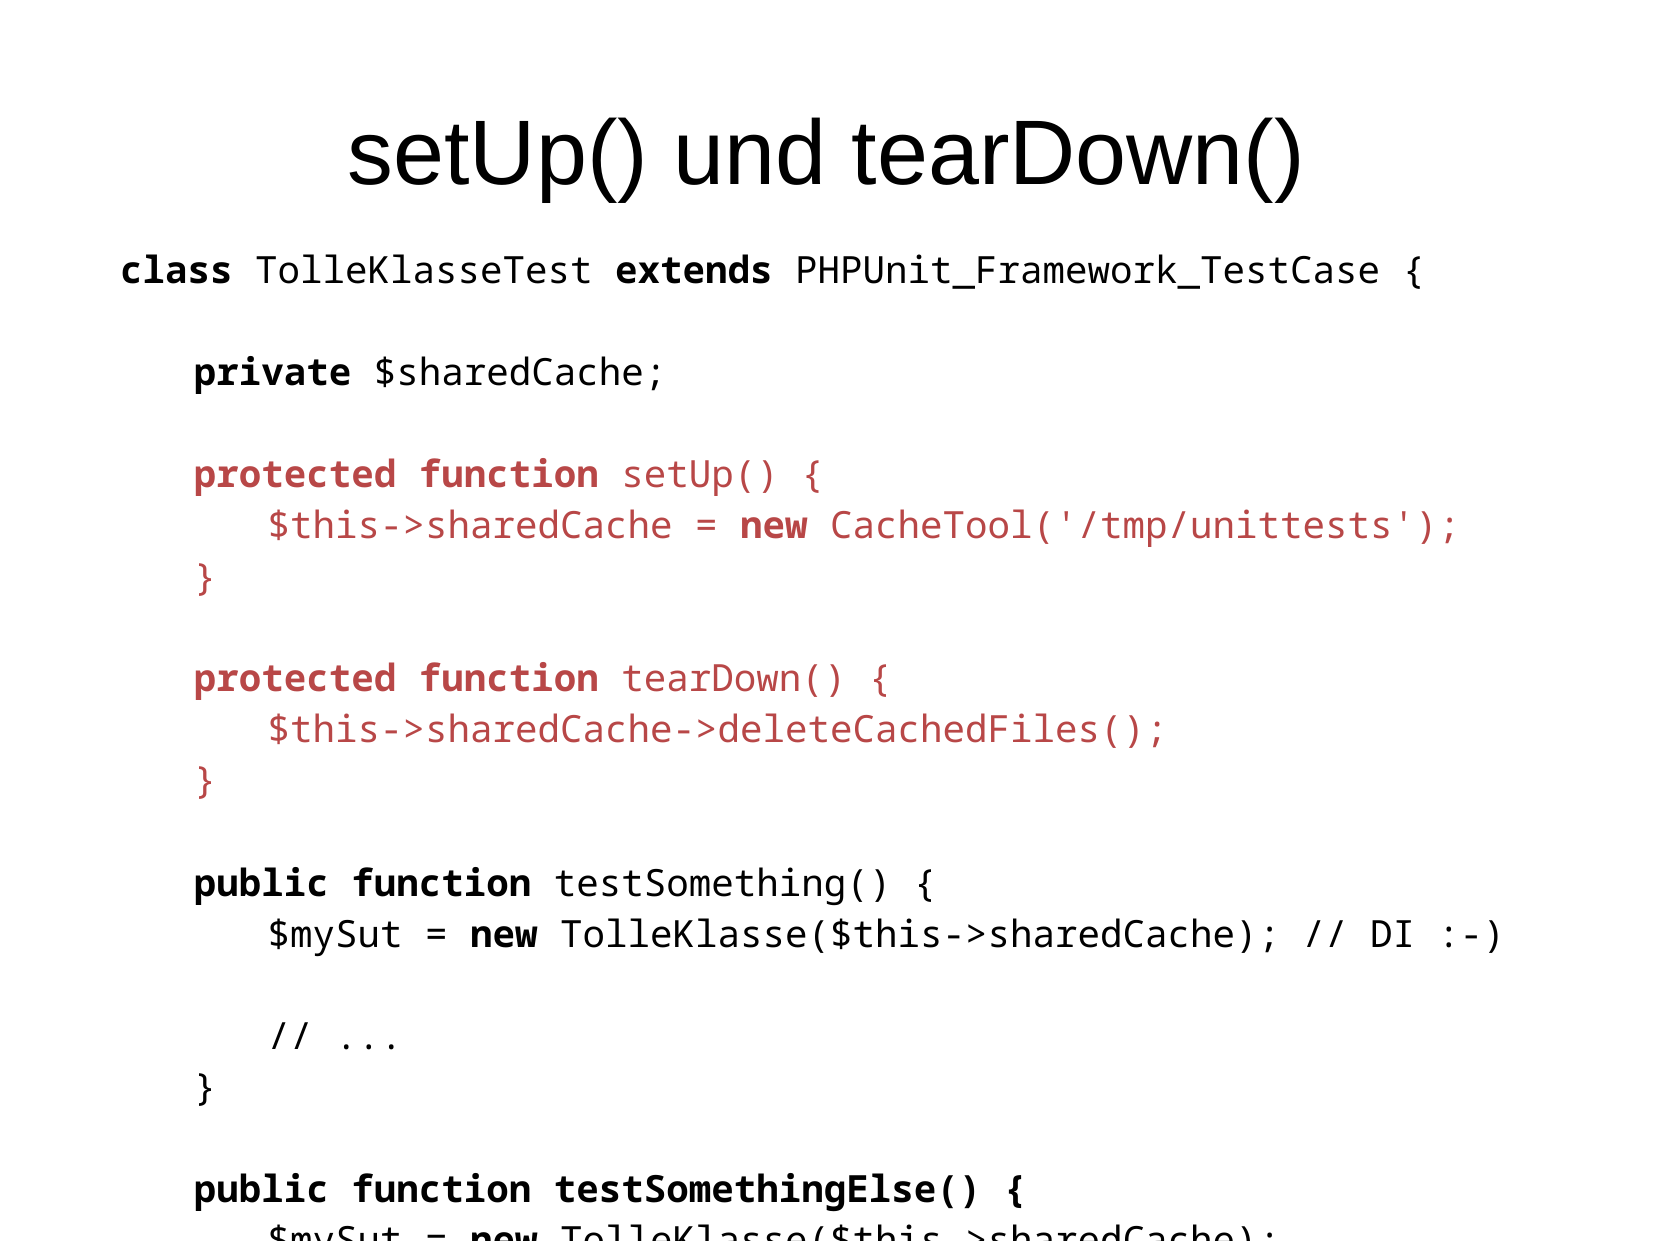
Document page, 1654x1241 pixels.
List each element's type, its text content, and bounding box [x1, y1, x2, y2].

text_box class TolleKlasseTest extends PHPUnit_Framework_TestCase { private $sharedCache; protected function setUp() { $this->sharedCache = new CacheTool('/tmp/unittests'); } protected function tearDown() { $this->sharedCache->deleteCachedFiles(); } public function testSomething() { $mySut = new TolleKlasse($this->sharedCache); // DI :-) // ... } public function testSomethingElse() { $mySut = new TolleKlasse($this->sharedCache); // ... } // ... } [105, 236, 1549, 1227]
title setUp() und tearDown() [82, 56, 1571, 250]
